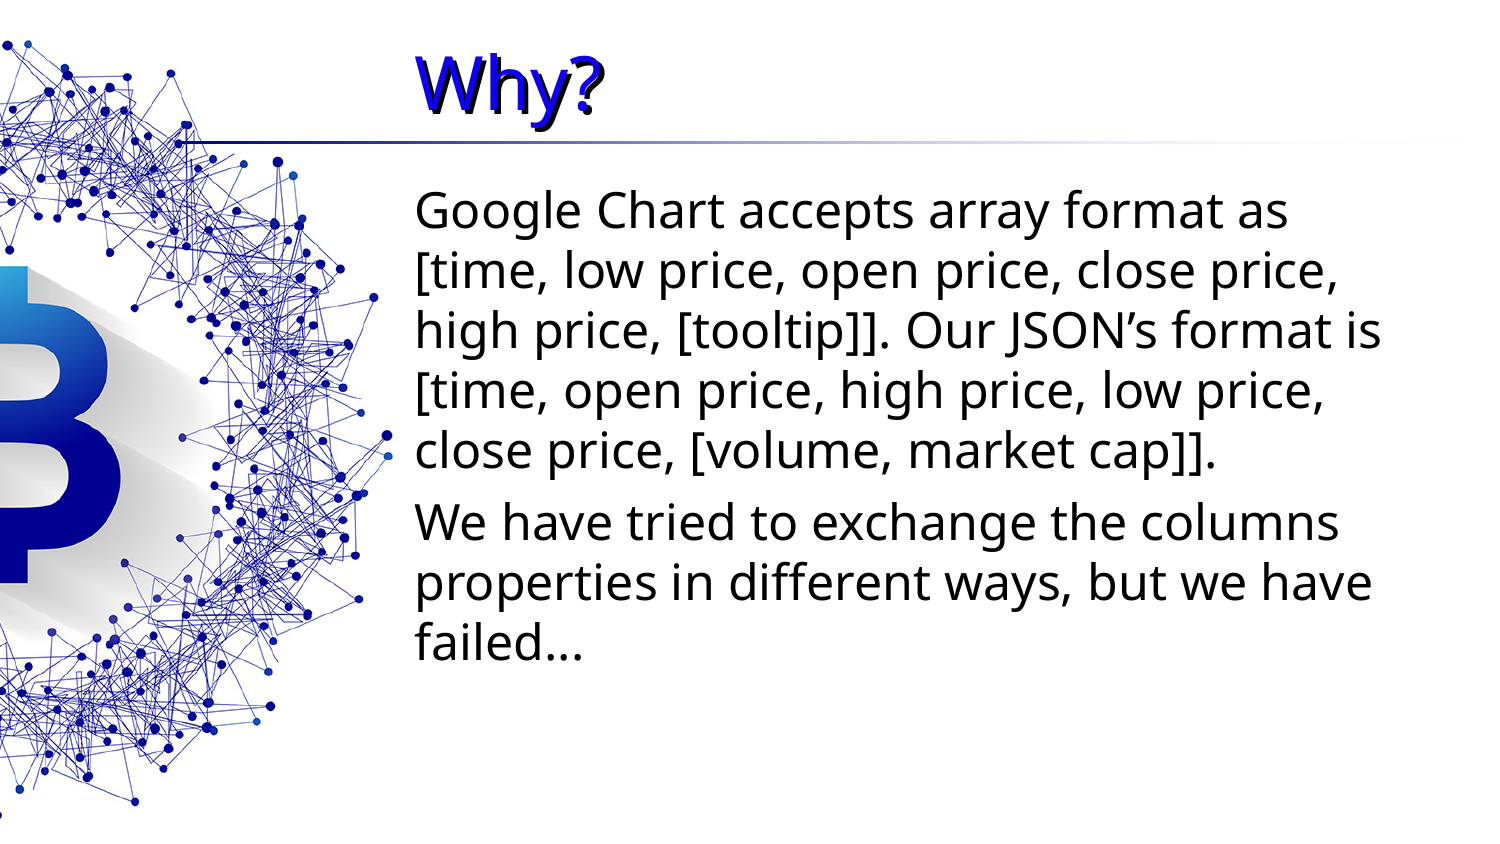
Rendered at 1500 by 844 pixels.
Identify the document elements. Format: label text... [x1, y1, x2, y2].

list Google Chart accepts array format as [time, low price, open price, close price, high price, [tooltip]]. Our JSON’s format is [time, open price, high price, low price, close price, [volume, market cap]]. We have tried to exchange the columns properties in different ways, but we have failed... [399, 171, 1427, 748]
title Why? [399, 21, 1427, 141]
picture [0, 0, 1500, 844]
